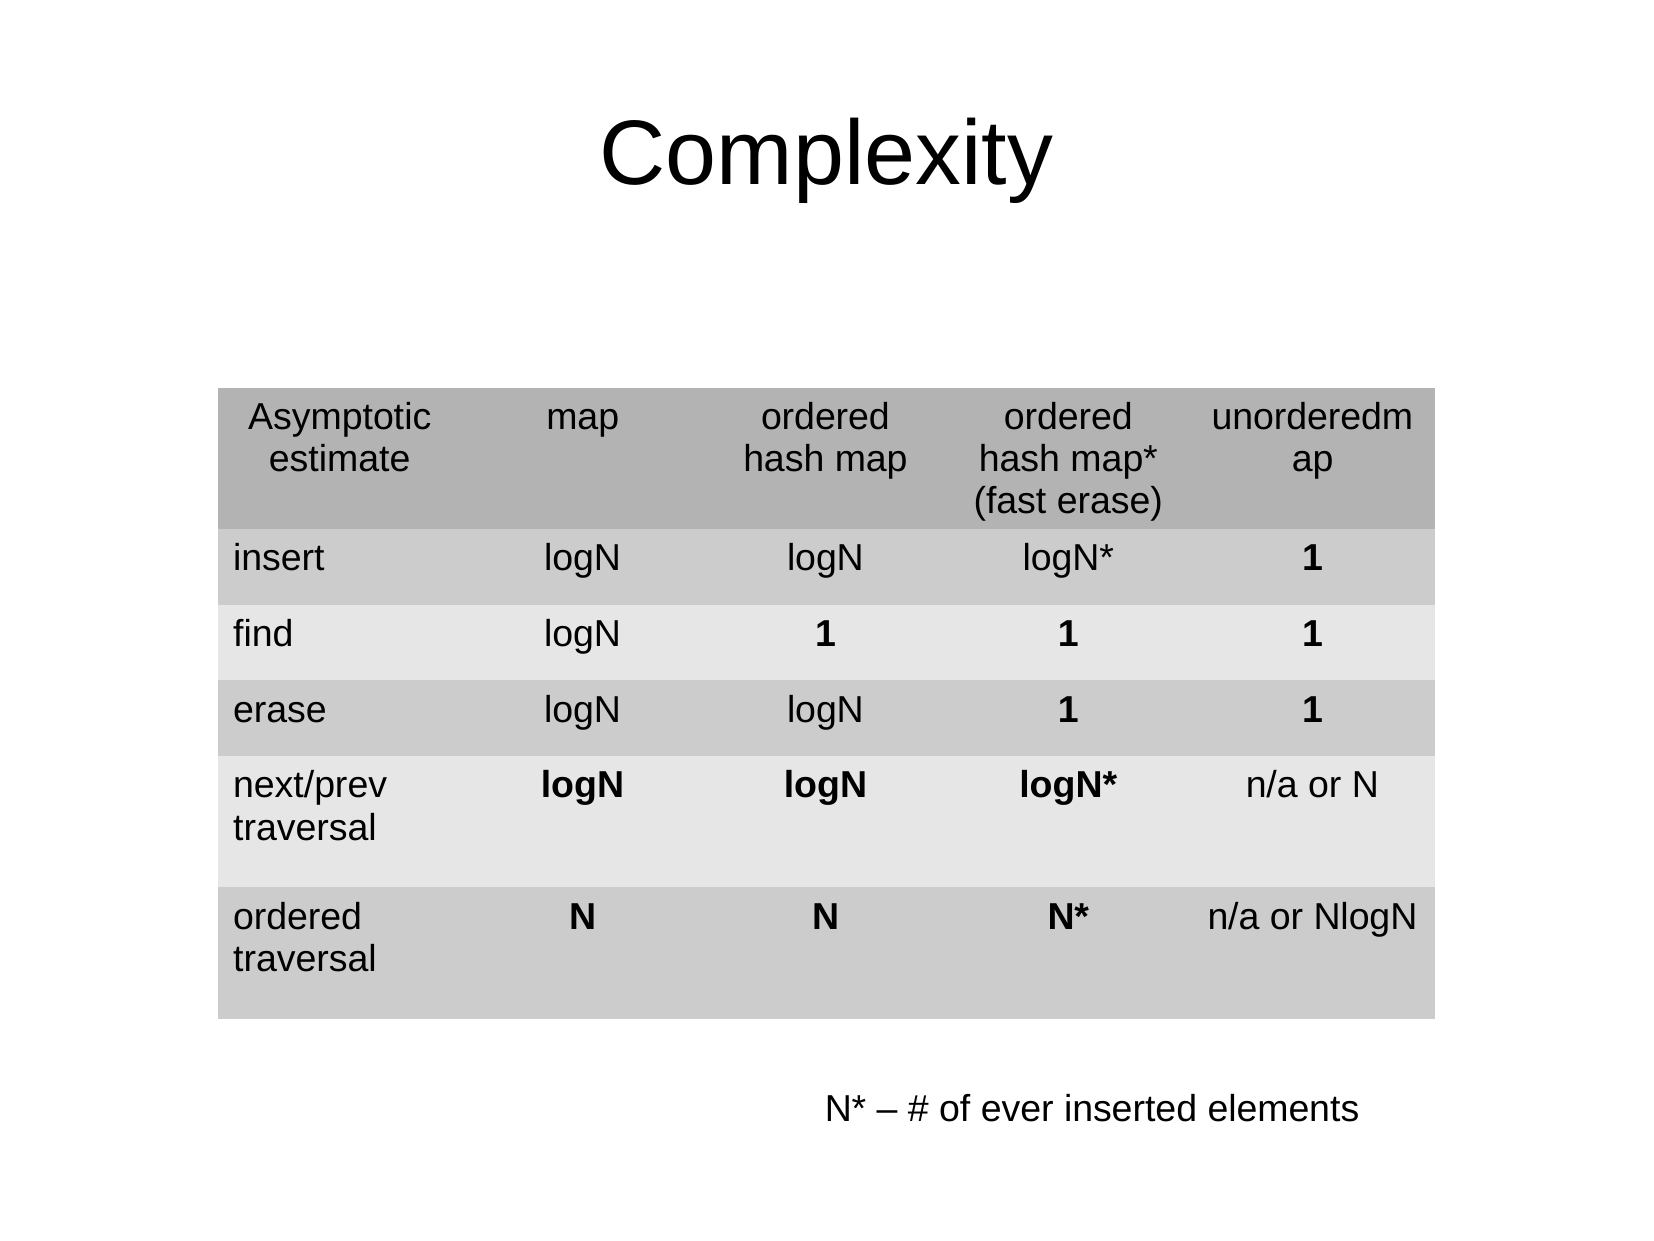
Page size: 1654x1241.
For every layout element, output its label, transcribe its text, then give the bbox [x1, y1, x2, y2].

table_cell logN [461, 605, 704, 680]
table_cell logN [461, 529, 704, 605]
table_cell logN* [947, 529, 1190, 605]
table_header unorderedmap [1190, 388, 1435, 529]
title Complexity [82, 49, 1571, 257]
table_header ordered hash map* (fast erase) [947, 388, 1190, 529]
table_cell erase [218, 680, 461, 756]
table_cell logN [704, 680, 947, 756]
table_cell find [218, 605, 461, 680]
table_cell n/a or NlogN [1190, 887, 1435, 1019]
table_cell ordered traversal [218, 887, 461, 1019]
table_cell insert [218, 529, 461, 605]
table_cell 1 [1190, 529, 1435, 605]
table_cell 1 [1190, 605, 1435, 680]
table_cell 1 [704, 605, 947, 680]
table_cell n/a or N [1190, 756, 1435, 887]
table_cell logN* [947, 756, 1190, 887]
table_header map [461, 388, 704, 529]
table_cell N [704, 887, 947, 1019]
table_cell next/prev traversal [218, 756, 461, 887]
table_cell N [461, 887, 704, 1019]
table_cell 1 [947, 680, 1190, 756]
text_box N* – # of ever inserted elements [810, 1080, 1471, 1156]
table_header ordered hash map [704, 388, 947, 529]
table_cell logN [704, 529, 947, 605]
table_cell logN [461, 756, 704, 887]
table_cell N* [947, 887, 1190, 1019]
table_cell logN [461, 680, 704, 756]
table_cell 1 [947, 605, 1190, 680]
table_cell logN [704, 756, 947, 887]
table_cell 1 [1190, 680, 1435, 756]
table_header Asymptotic estimate [218, 388, 461, 529]
